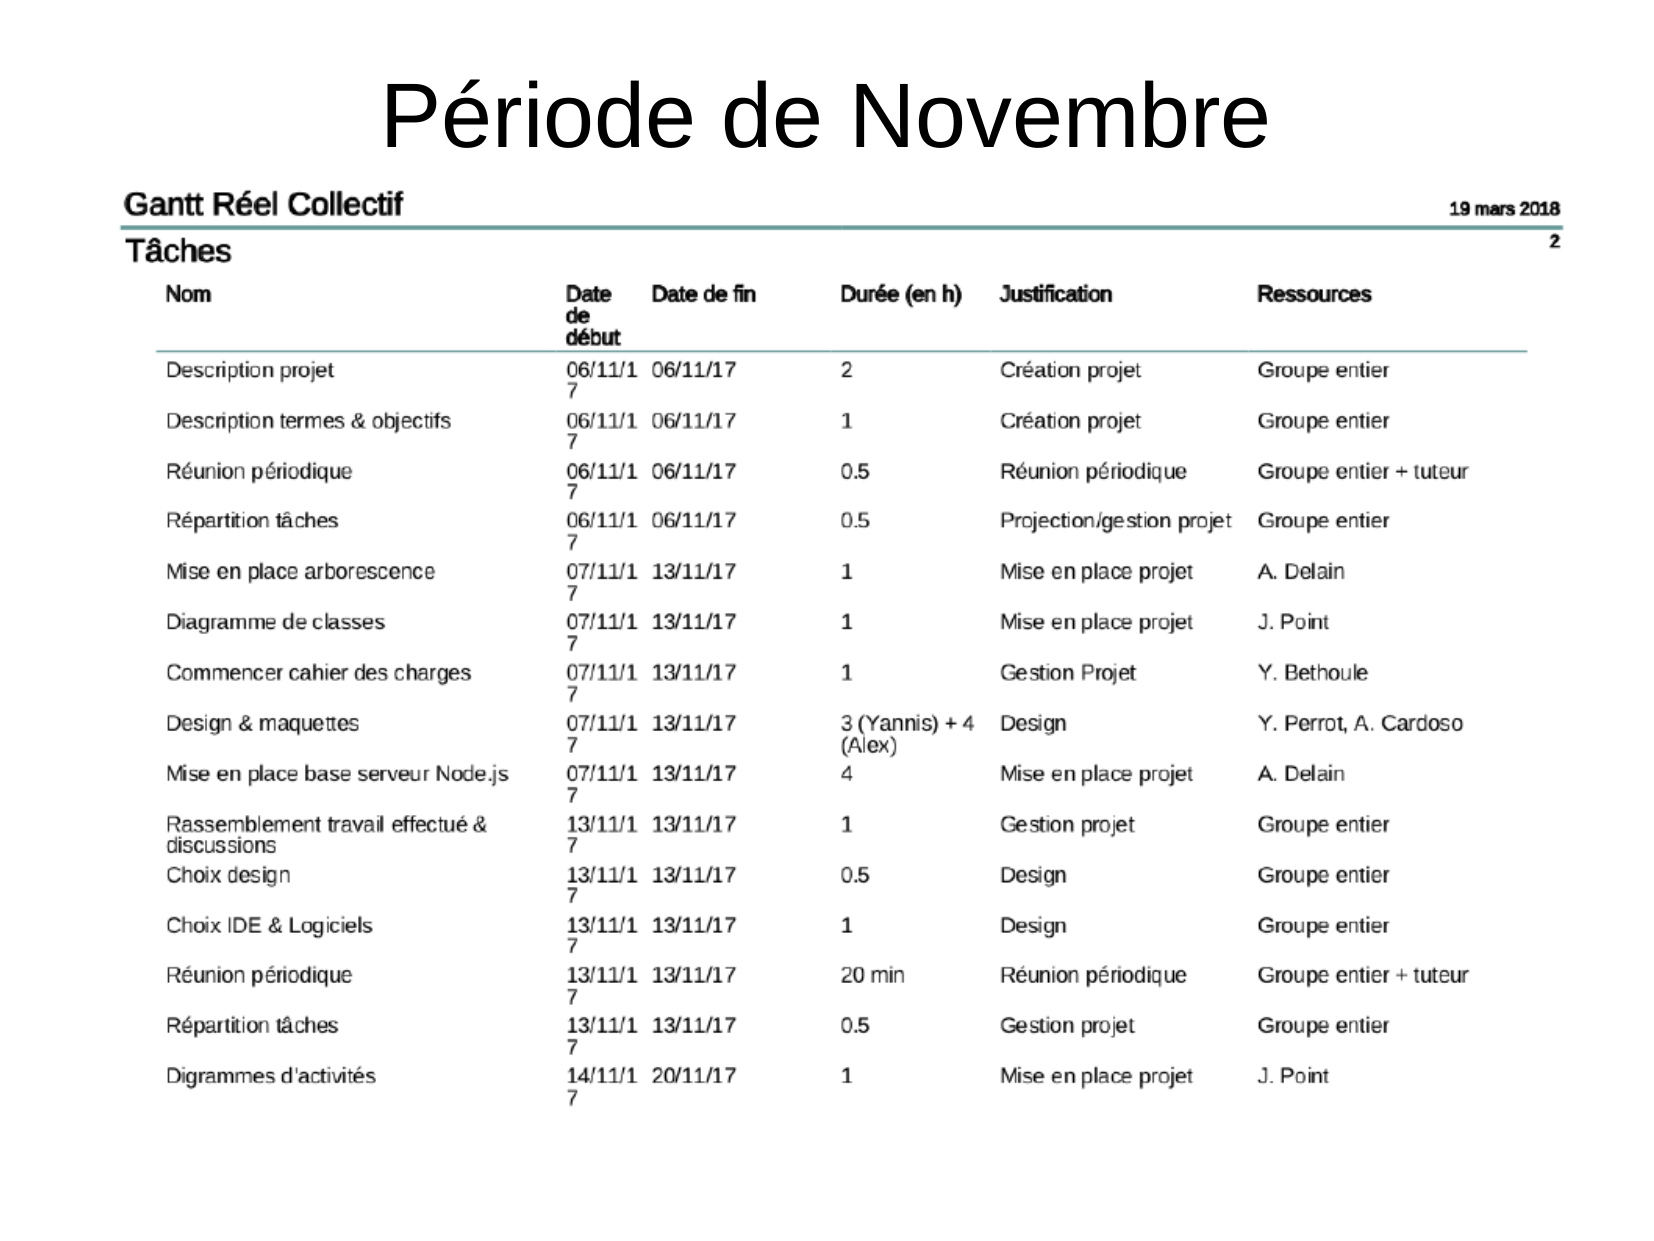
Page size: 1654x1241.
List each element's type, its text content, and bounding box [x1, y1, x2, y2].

picture [118, 188, 1570, 1116]
title Période de Novembre [82, 11, 1571, 219]
